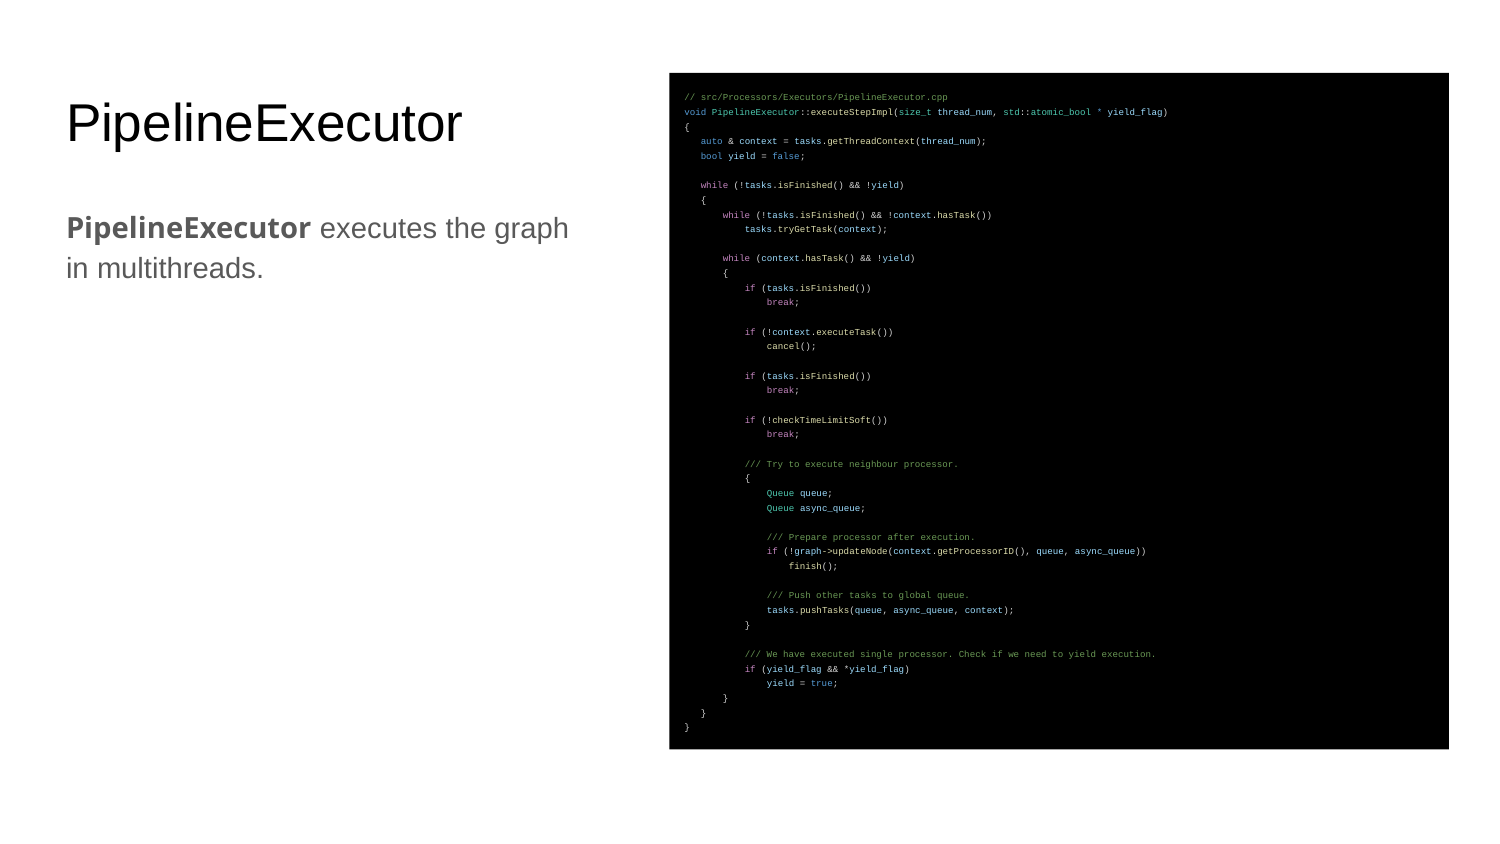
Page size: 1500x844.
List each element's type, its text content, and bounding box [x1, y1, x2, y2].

title PipelineExecutor [51, 72, 669, 167]
list // src/Processors/Executors/PipelineExecutor.cpp void PipelineExecutor::executeStepImpl(size_t thread_num, std::atomic_bool * yield_flag) { auto & context = tasks.getThreadContext(thread_num); bool yield = false; while (!tasks.isFinished() && !yield) { while (!tasks.isFinished() && !context.hasTask()) tasks.tryGetTask(context); while (context.hasTask() && !yield) { if (tasks.isFinished()) break; if (!context.executeTask()) cancel(); if (tasks.isFinished()) break; if (!checkTimeLimitSoft()) break; /// Try to execute neighbour processor. { Queue queue; Queue async_queue; /// Prepare processor after execution. if (!graph->updateNode(context.getProcessorID(), queue, async_queue)) finish(); /// Push other tasks to global queue. tasks.pushTasks(queue, async_queue, context); } /// We have executed single processor. Check if we need to yield execution. if (yield_flag && *yield_flag) yield = true; } } } [669, 72, 1449, 750]
list PipelineExecutor executes the graph in multithreads. [51, 189, 603, 750]
